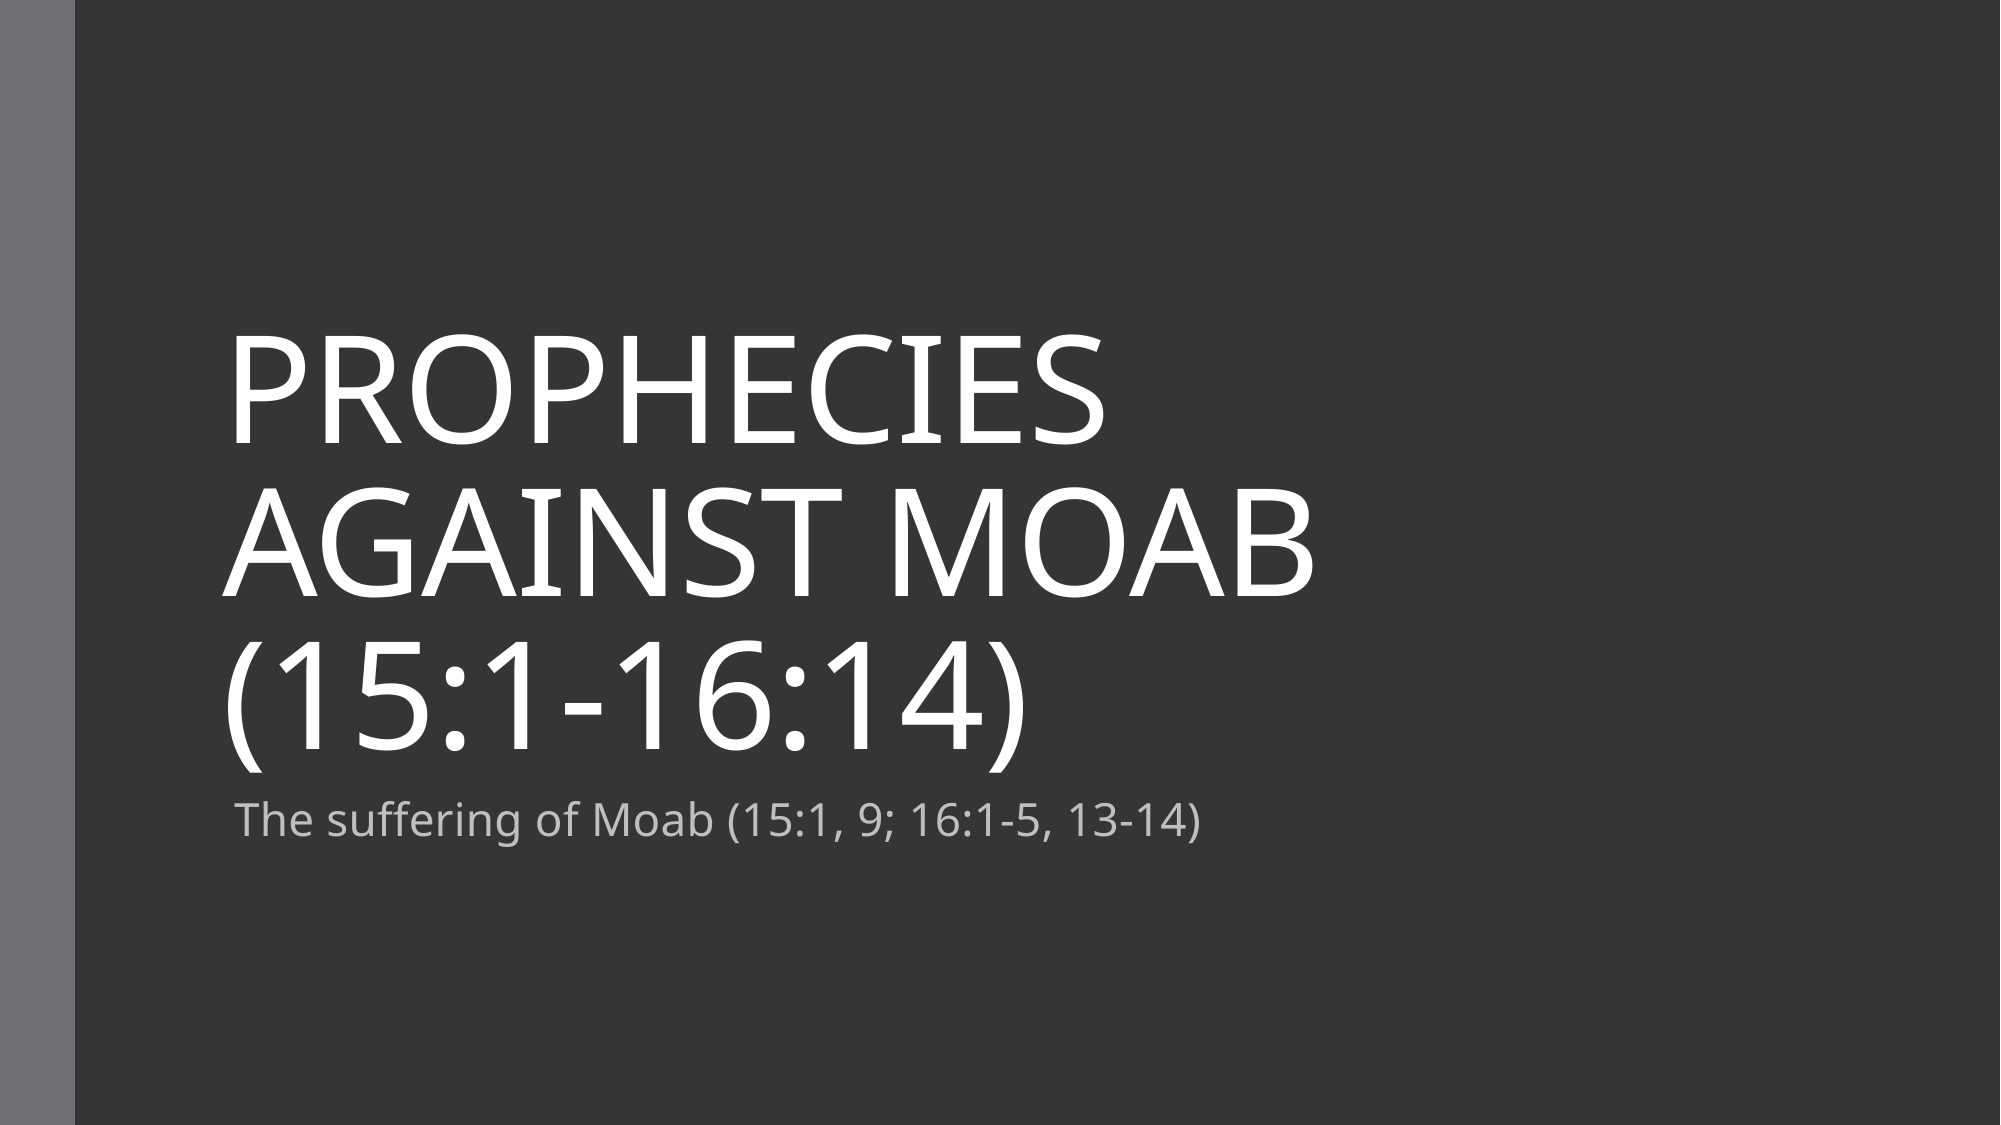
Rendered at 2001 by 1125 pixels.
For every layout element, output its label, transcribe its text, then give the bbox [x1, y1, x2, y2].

subtitle The suffering of Moab (15:1, 9; 16:1-5, 13-14) [206, 787, 1752, 1066]
title PROPHECIES AGAINST MOAB (15:1-16:14) [206, 124, 1752, 787]
